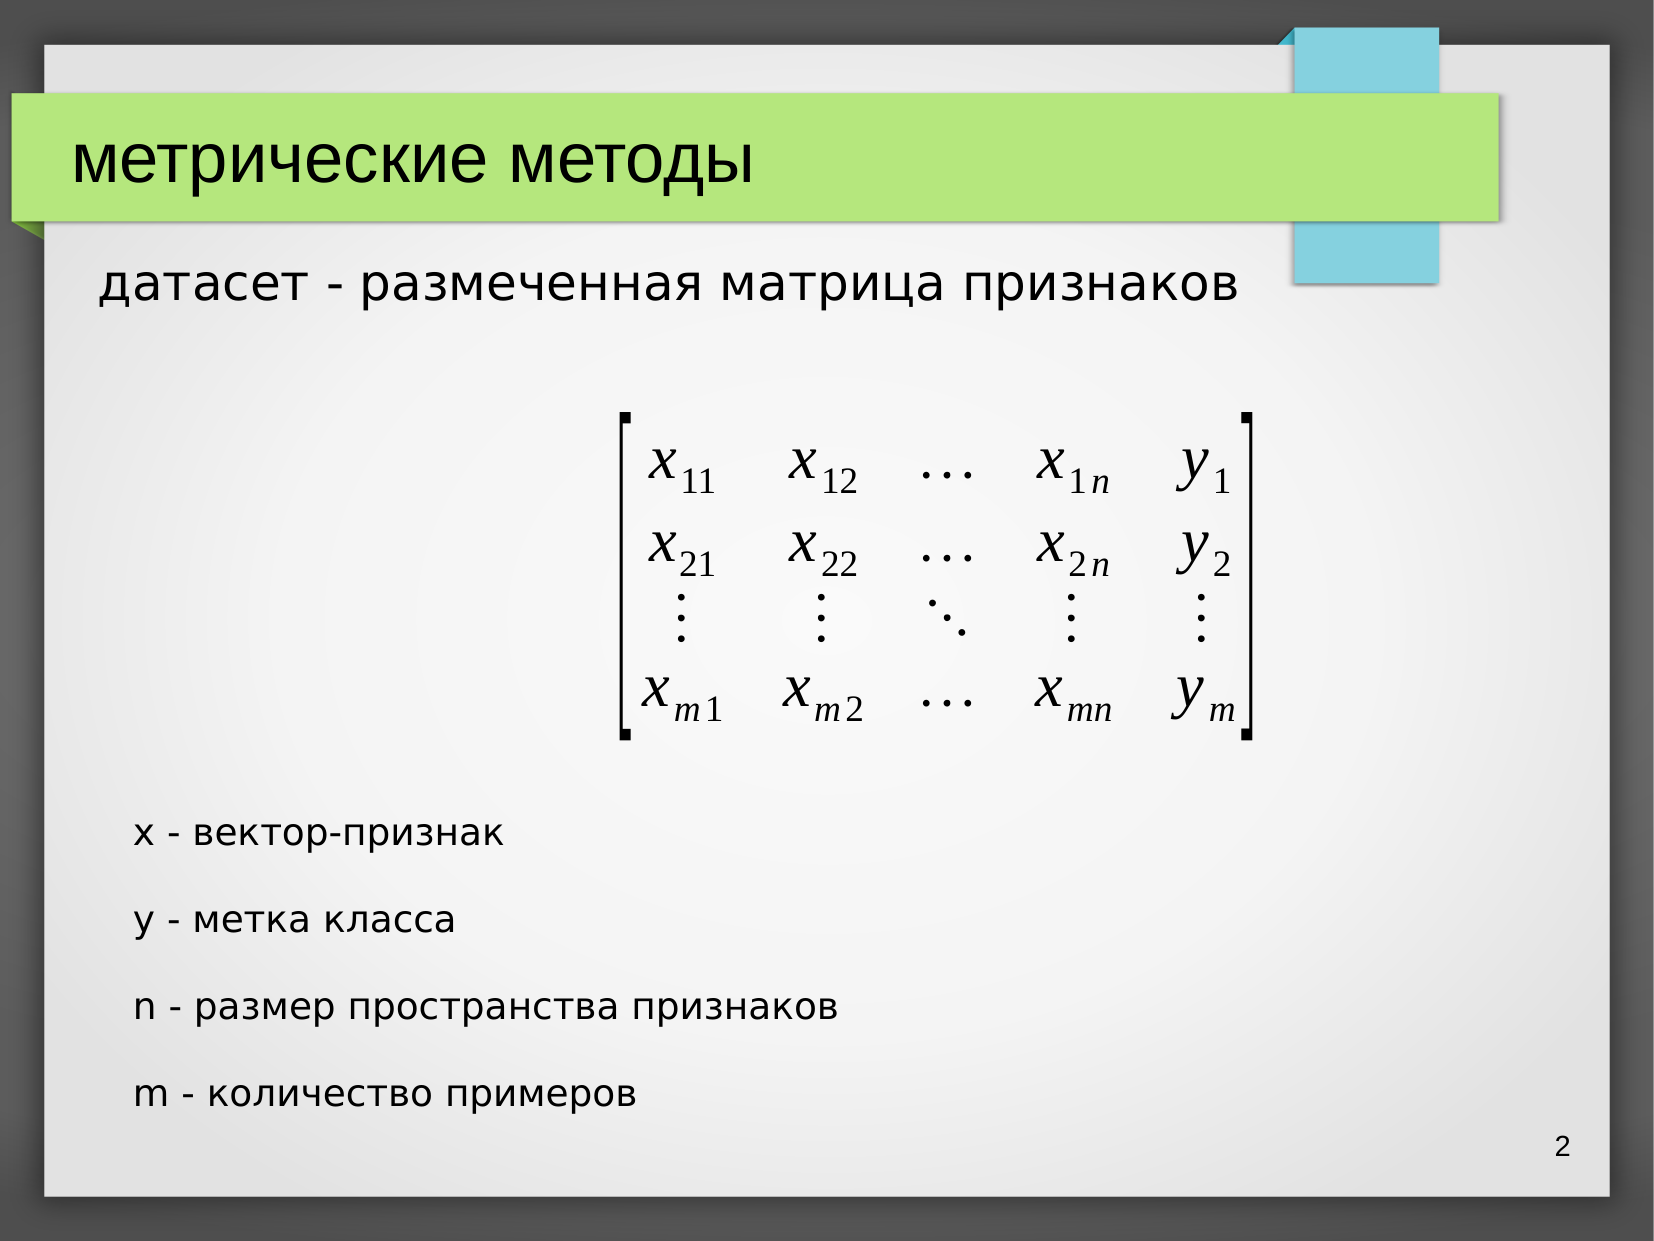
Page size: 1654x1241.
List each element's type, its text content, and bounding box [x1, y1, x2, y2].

title метрические методы [71, 118, 1205, 199]
text_box x - вектор-признак y - метка класса n - размер пространства признаков m - количество примеров [118, 803, 863, 1182]
text_box датасет - размеченная матрица признаков [82, 246, 1300, 323]
chart [610, 407, 1264, 745]
picture [0, 0, 1654, 1241]
